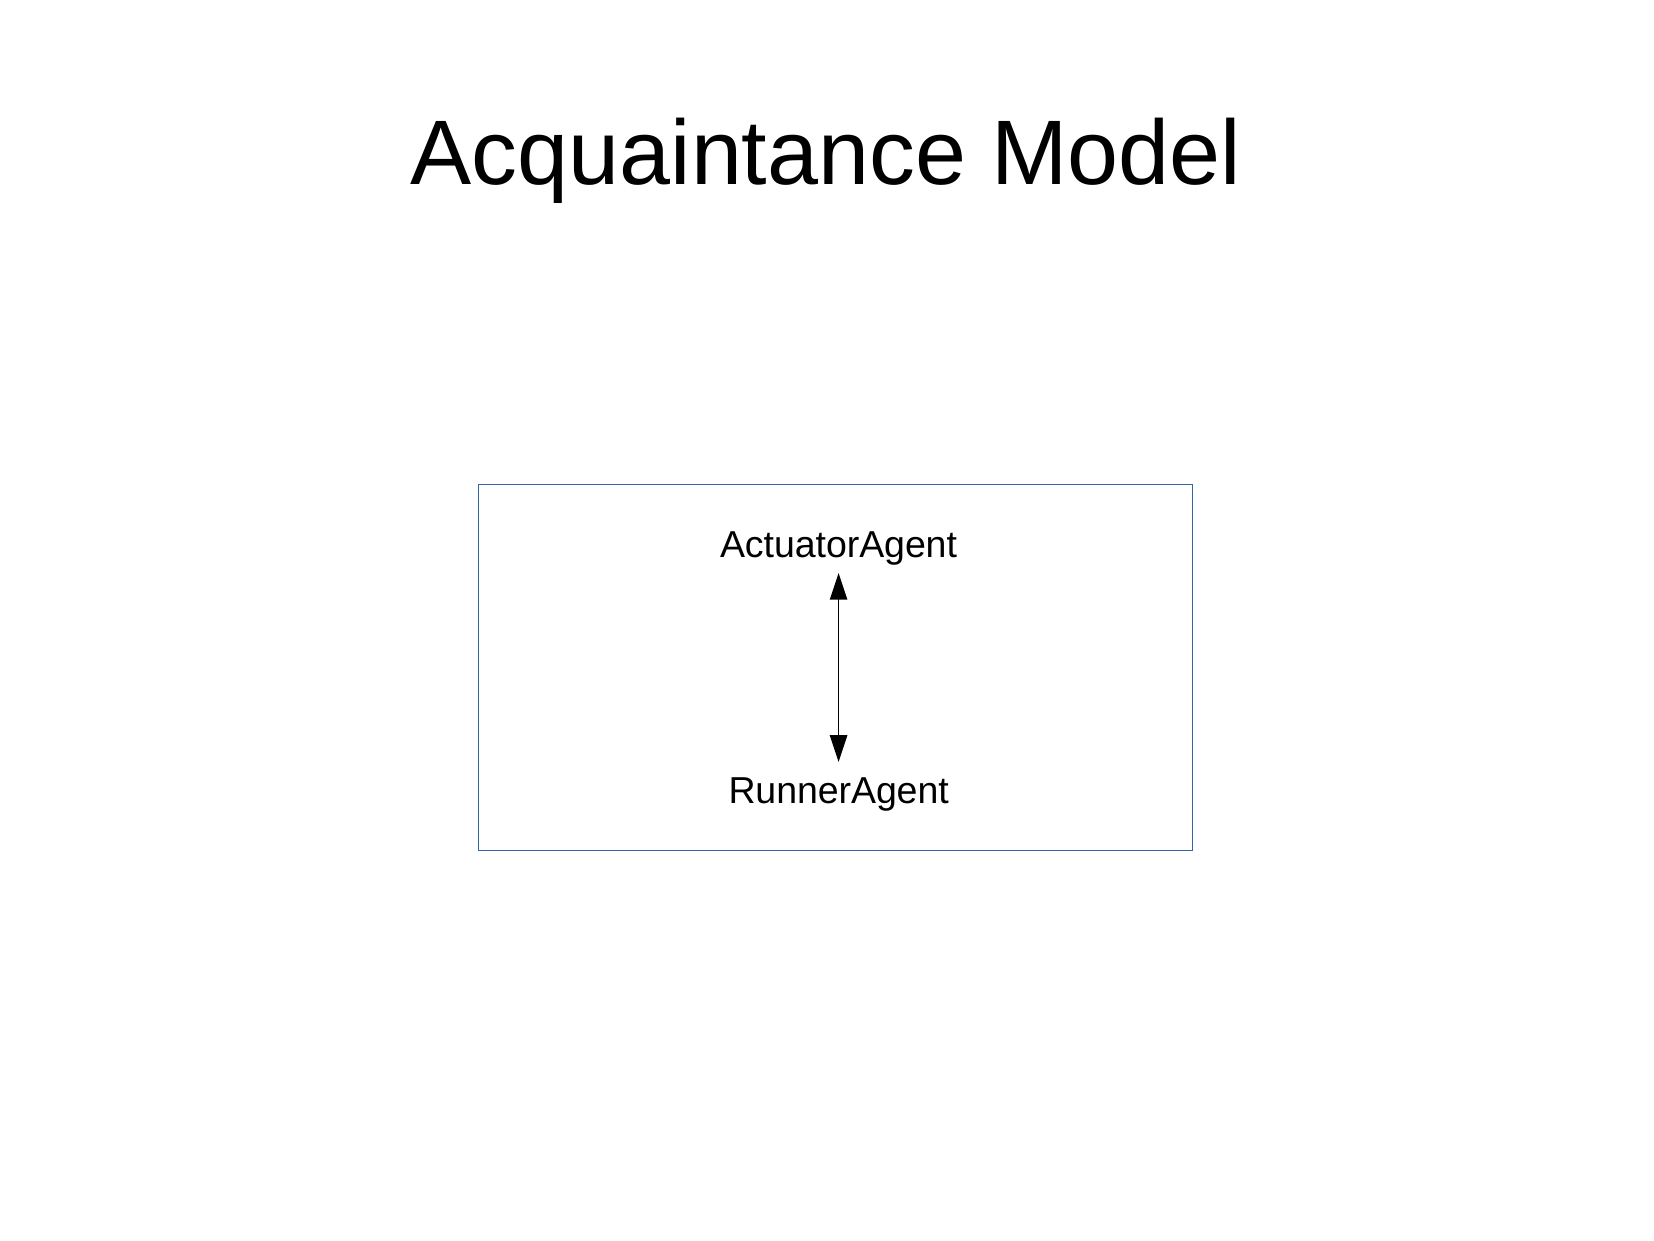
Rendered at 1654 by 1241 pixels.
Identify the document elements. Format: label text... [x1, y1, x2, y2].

text_box ActuatorAgent [685, 516, 993, 574]
text_box RunnerAgent [685, 761, 993, 819]
title Acquaintance Model [82, 49, 1571, 257]
